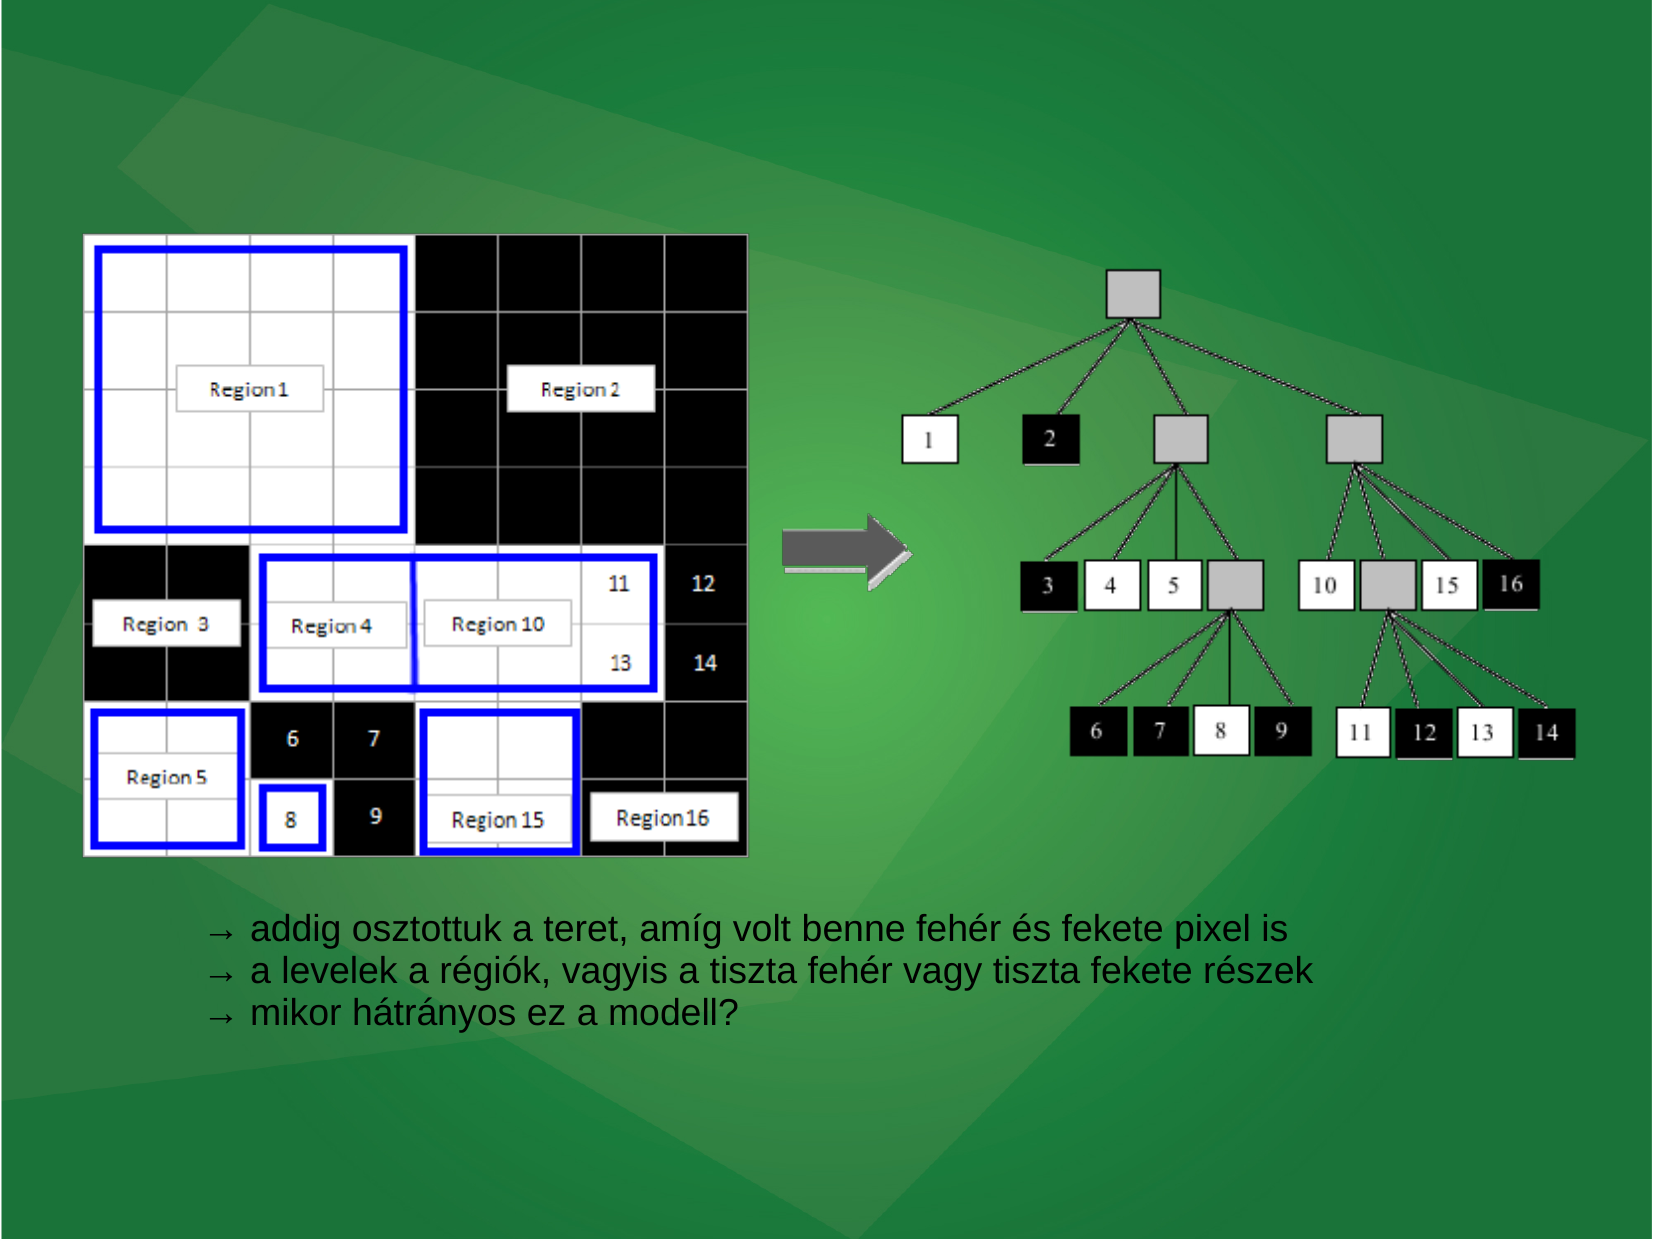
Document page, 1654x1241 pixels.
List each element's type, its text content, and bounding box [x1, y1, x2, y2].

text_box → addig osztottuk a teret, amíg volt benne fehér és fekete pixel is → a levelek a régiók, vagyis a tiszta fehér vagy tiszta fekete részek → mikor hátrányos ez a modell? [187, 900, 1426, 1041]
picture [0, 0, 1652, 1241]
